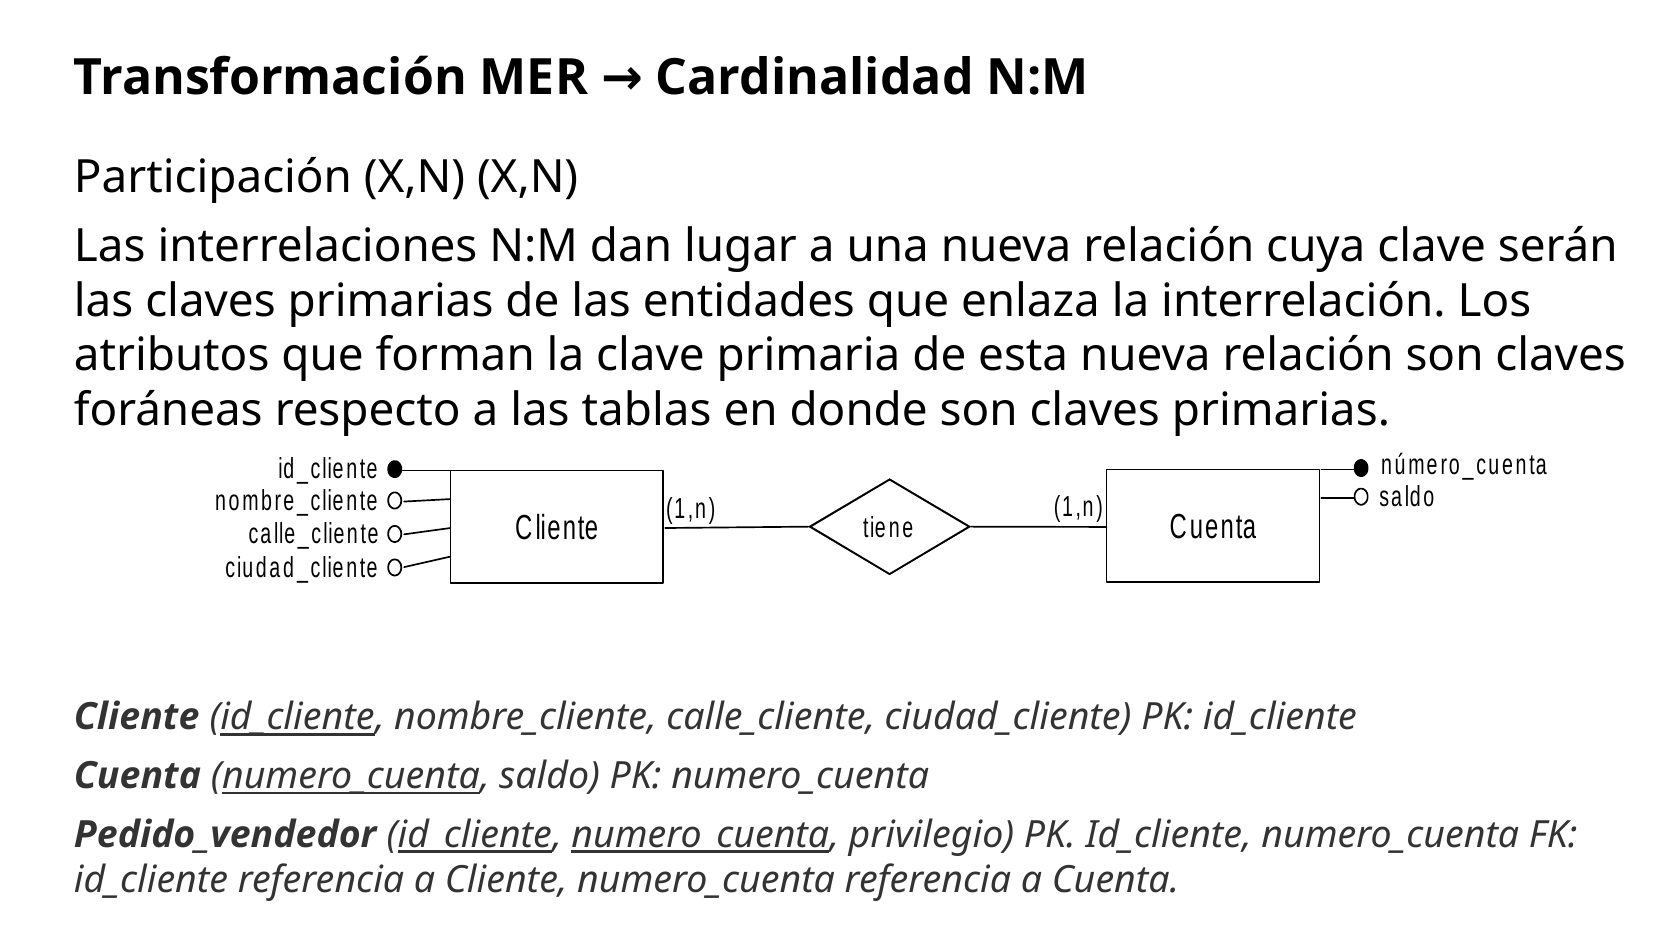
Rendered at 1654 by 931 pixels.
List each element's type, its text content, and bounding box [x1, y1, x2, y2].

chart [206, 437, 1560, 597]
text_box Transformación MER → Cardinalidad N:M Participación (X,N) (X,N) Las interrelaciones N:M dan lugar a una nueva relación cuya clave serán las claves primarias de las entidades que enlaza la interrelación. Los atributos que forman la clave primaria de esta nueva relación son claves foráneas respecto a las tablas en donde son claves primarias. Cliente (id_cliente, nombre_cliente, calle_cliente, ciudad_cliente) PK: id_cliente Cuenta (numero_cuenta, saldo) PK: numero_cuenta Pedido_vendedor (id_cliente, numero_cuenta, privilegio) PK. Id_cliente, numero_cuenta FK: id_cliente referencia a Cliente, numero_cuenta referencia a Cuenta. [59, 37, 1646, 815]
